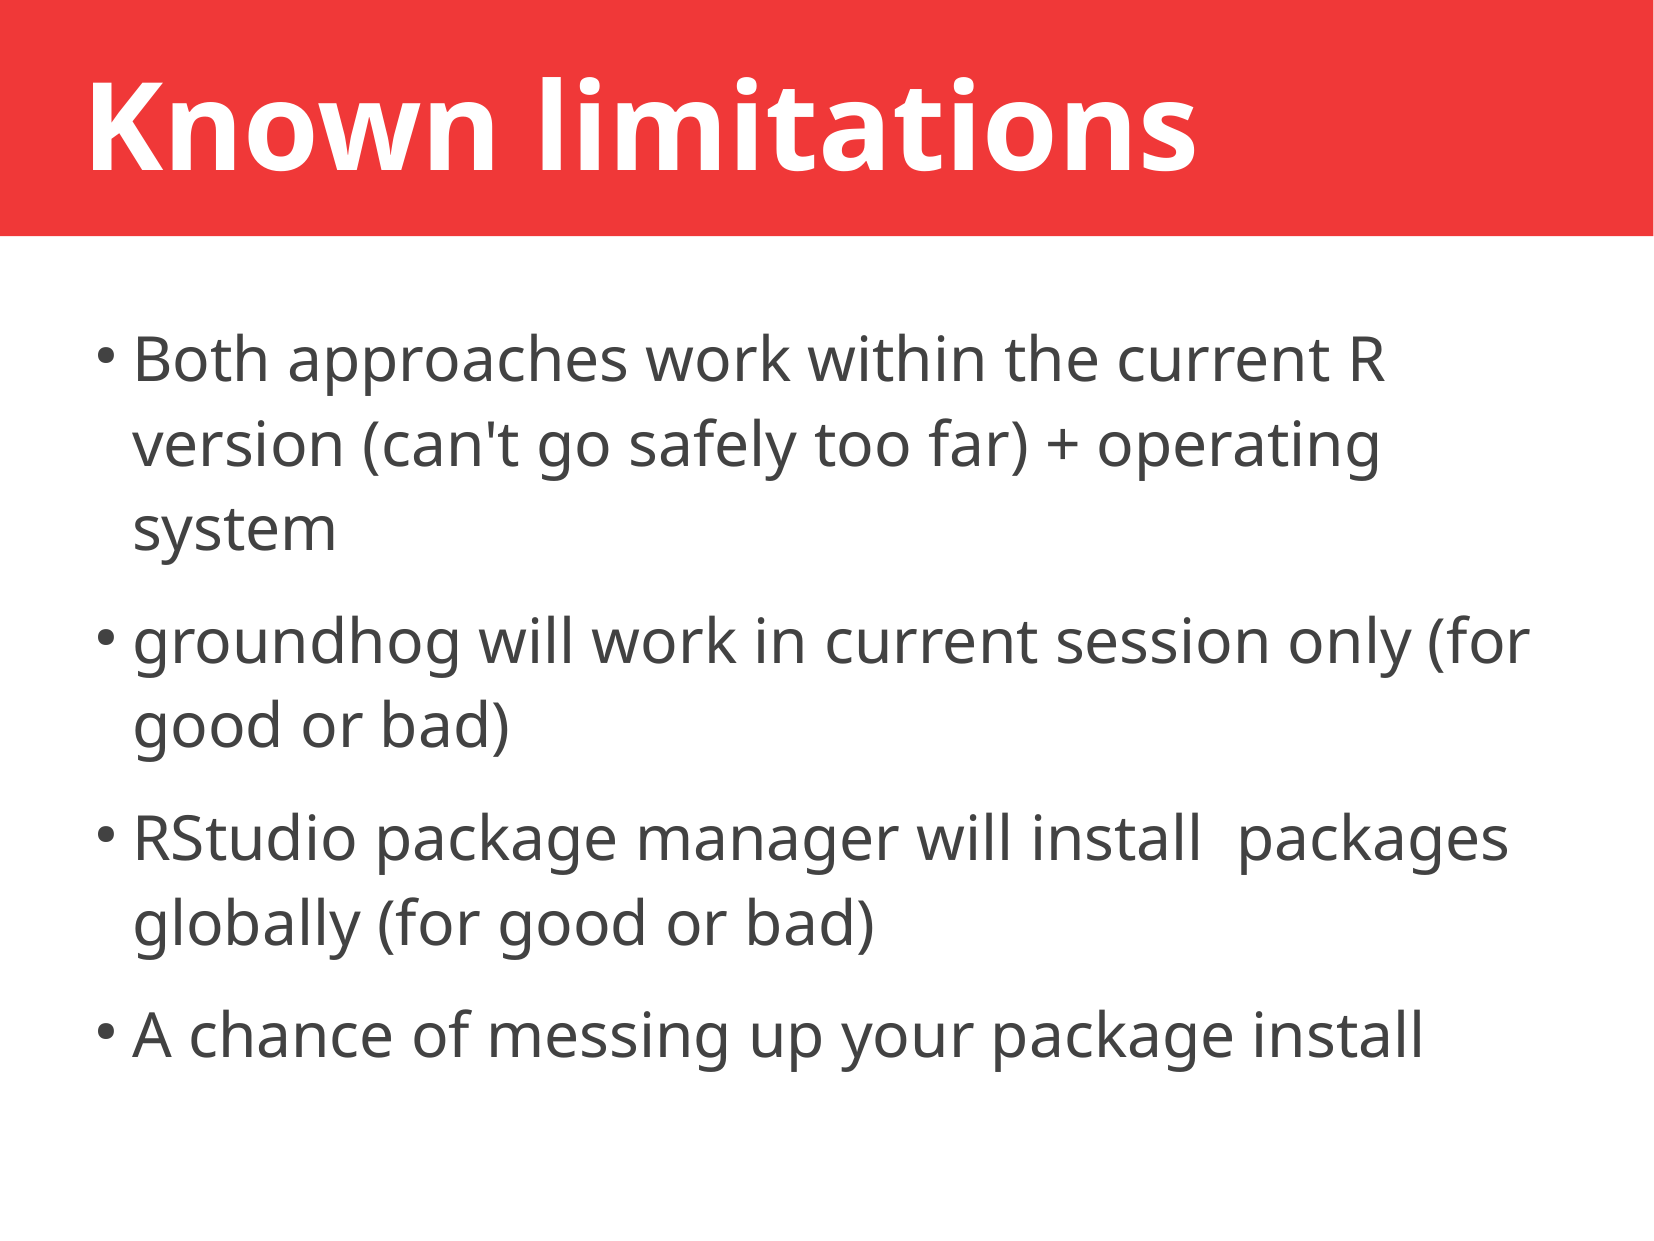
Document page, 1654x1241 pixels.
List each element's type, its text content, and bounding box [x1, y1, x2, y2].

title Known limitations [82, 19, 1571, 227]
list Both approaches work within the current R version (can't go safely too far) + operating system groundhog will work in current session only (for good or bad) RStudio package manager will install packages globally (for good or bad) A chance of messing up your package install [82, 314, 1563, 1080]
